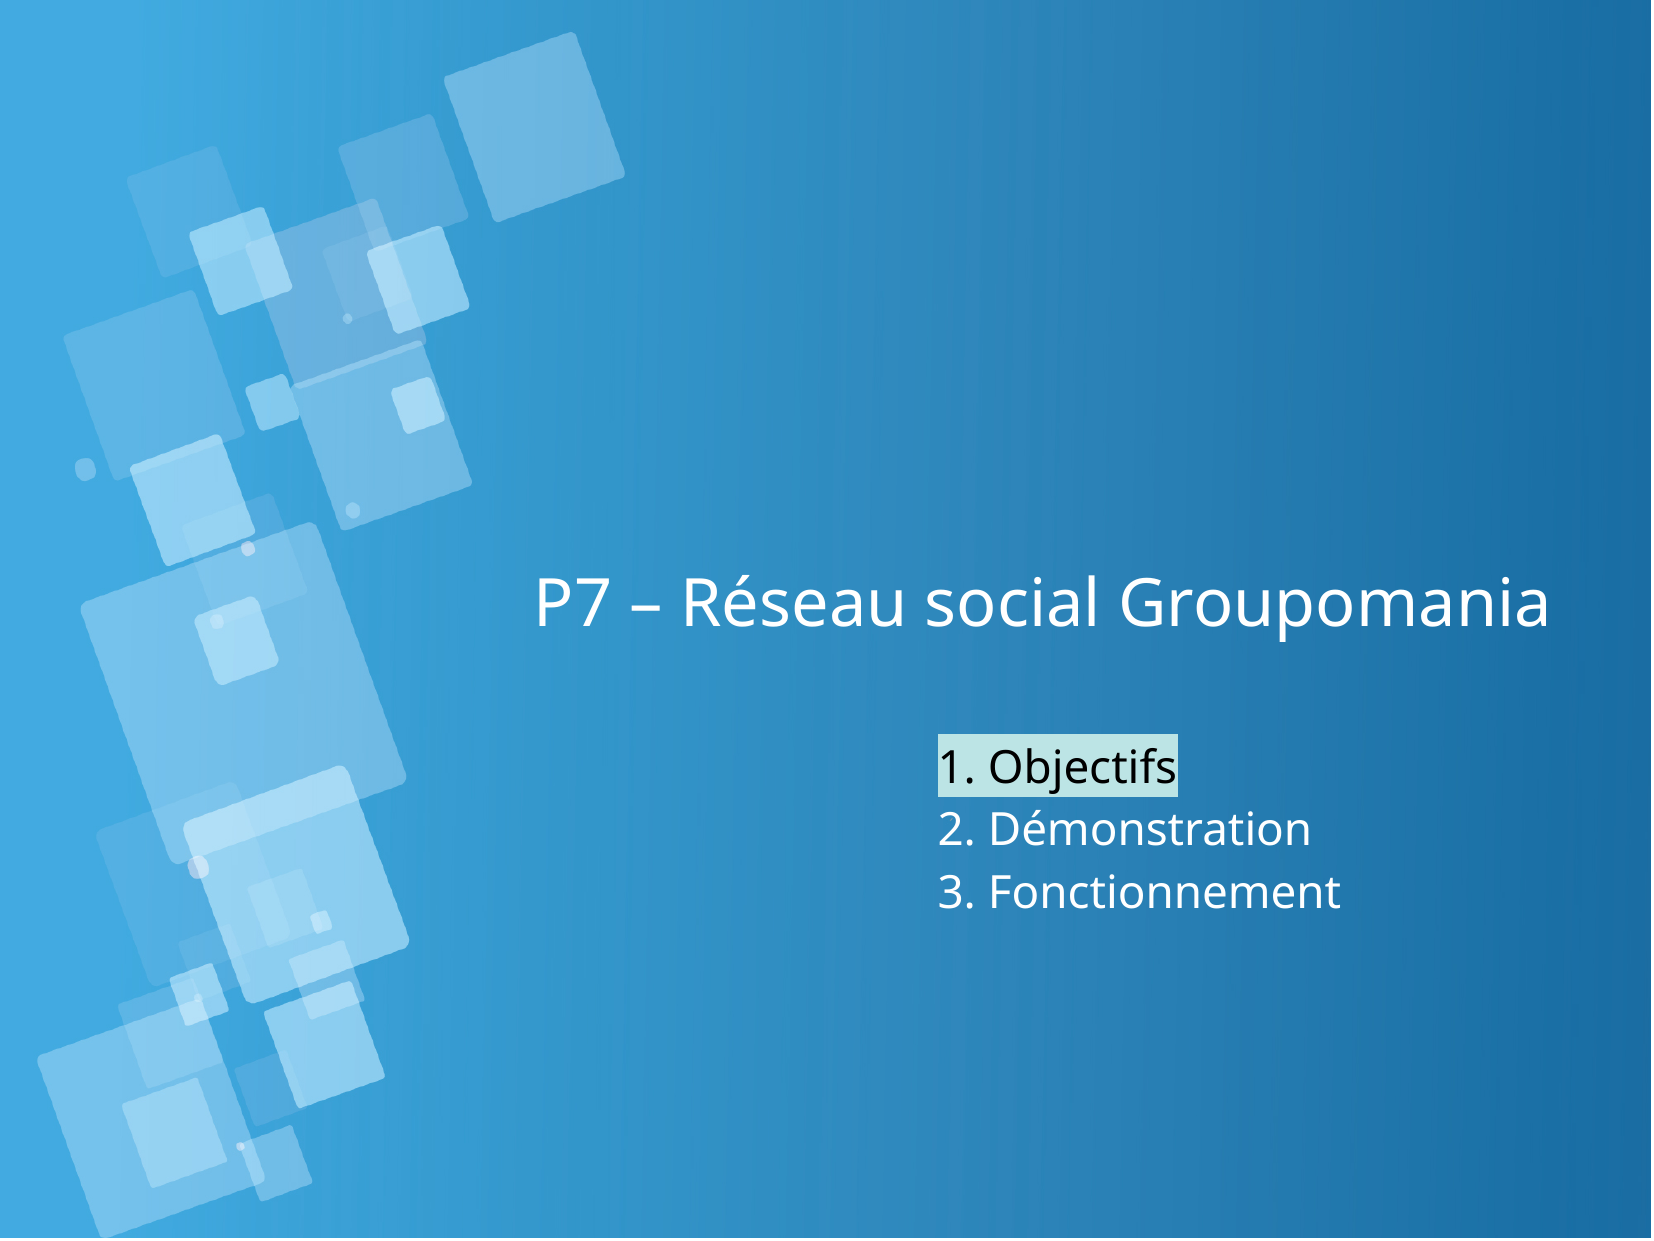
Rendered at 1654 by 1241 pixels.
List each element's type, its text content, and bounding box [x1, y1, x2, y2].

title P7 – Réseau social Groupomania [375, 483, 1554, 718]
subtitle 1. Objectifs 2. Démonstration 3. Fonctionnement [937, 680, 1554, 976]
picture [0, 0, 1651, 1238]
